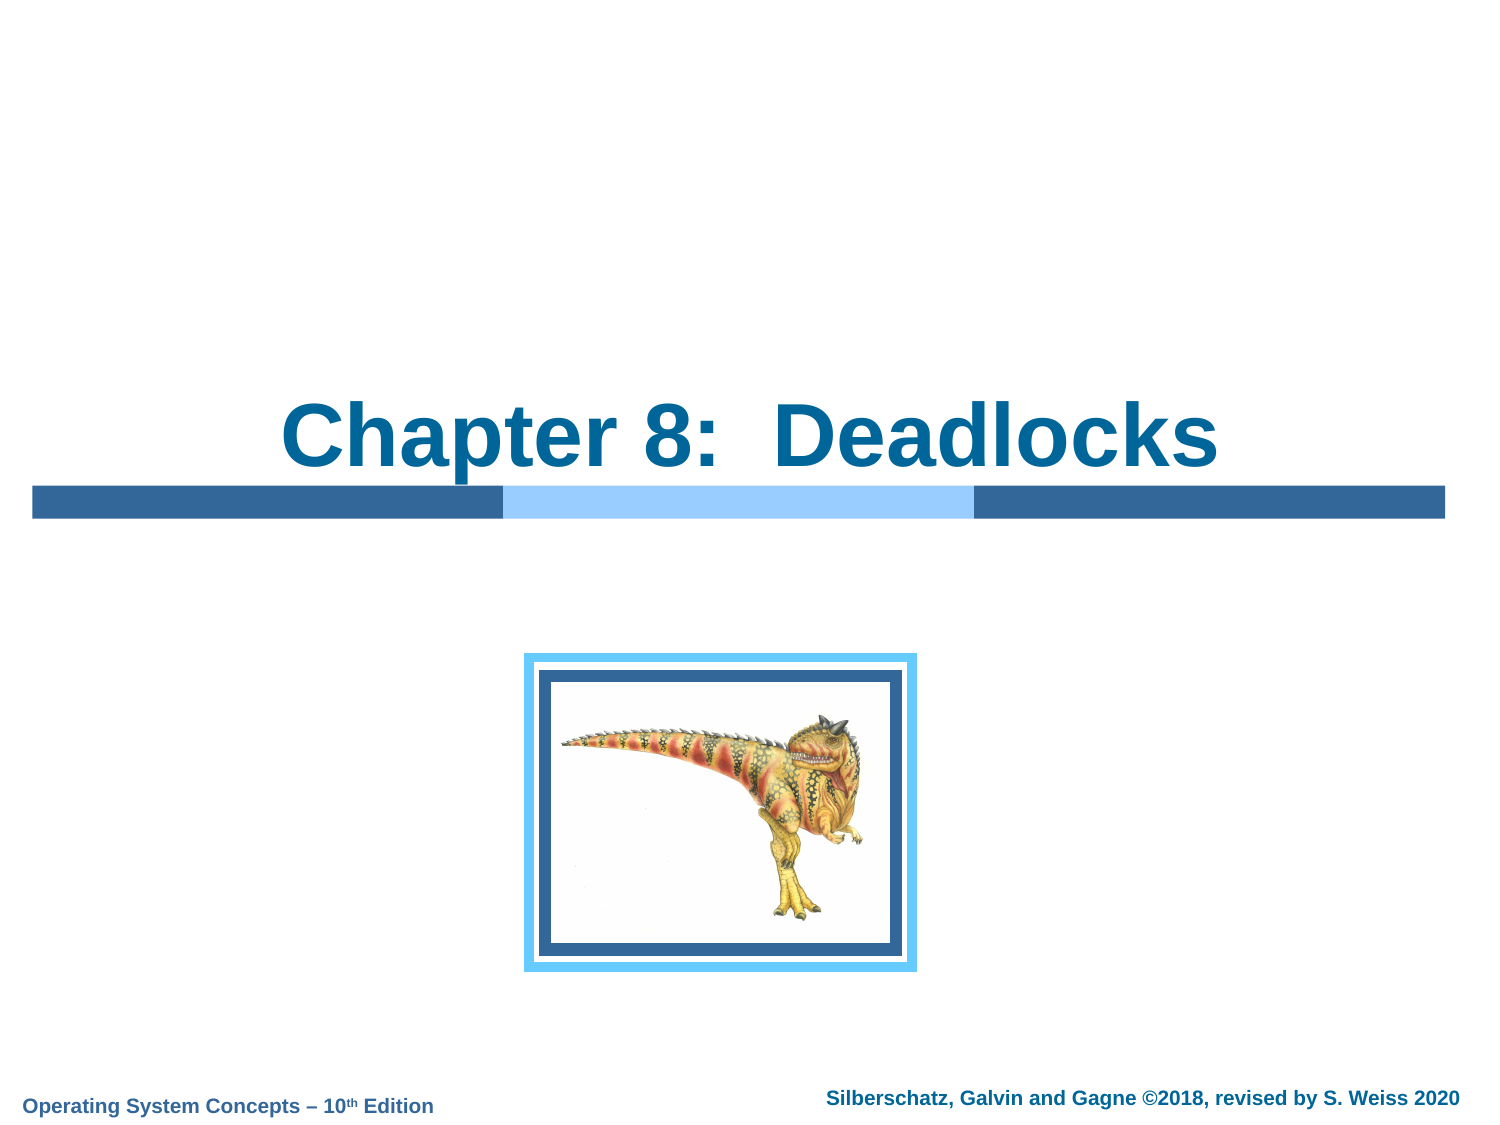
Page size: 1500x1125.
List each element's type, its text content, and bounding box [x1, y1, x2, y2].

title Chapter 8: Deadlocks [112, 142, 1388, 492]
picture [551, 682, 890, 943]
